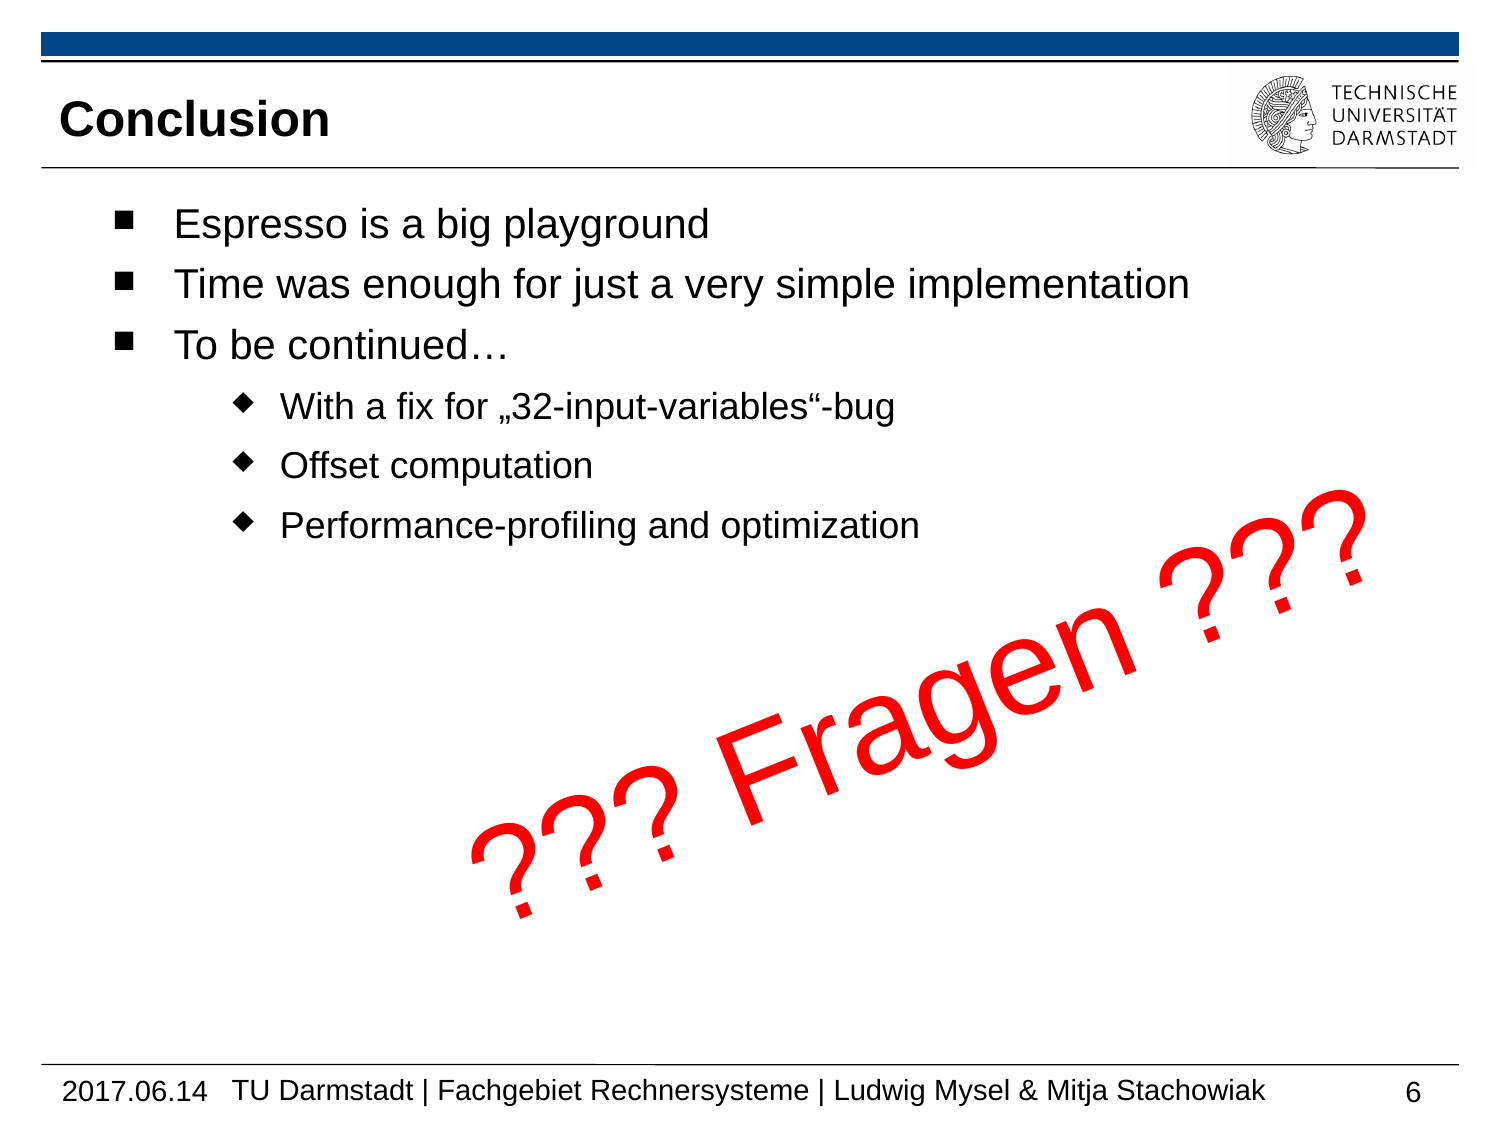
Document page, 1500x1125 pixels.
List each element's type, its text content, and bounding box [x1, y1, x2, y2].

title Conclusion [58, 56, 1187, 177]
picture [1228, 62, 1477, 168]
text_box ??? Fragen ??? [425, 427, 1425, 980]
list Espresso is a big playground Time was enough for just a very simple implementation To be continued… With a fix for „32-input-variables“-bug Offset computation Performance-profiling and optimization [41, 188, 1459, 1060]
